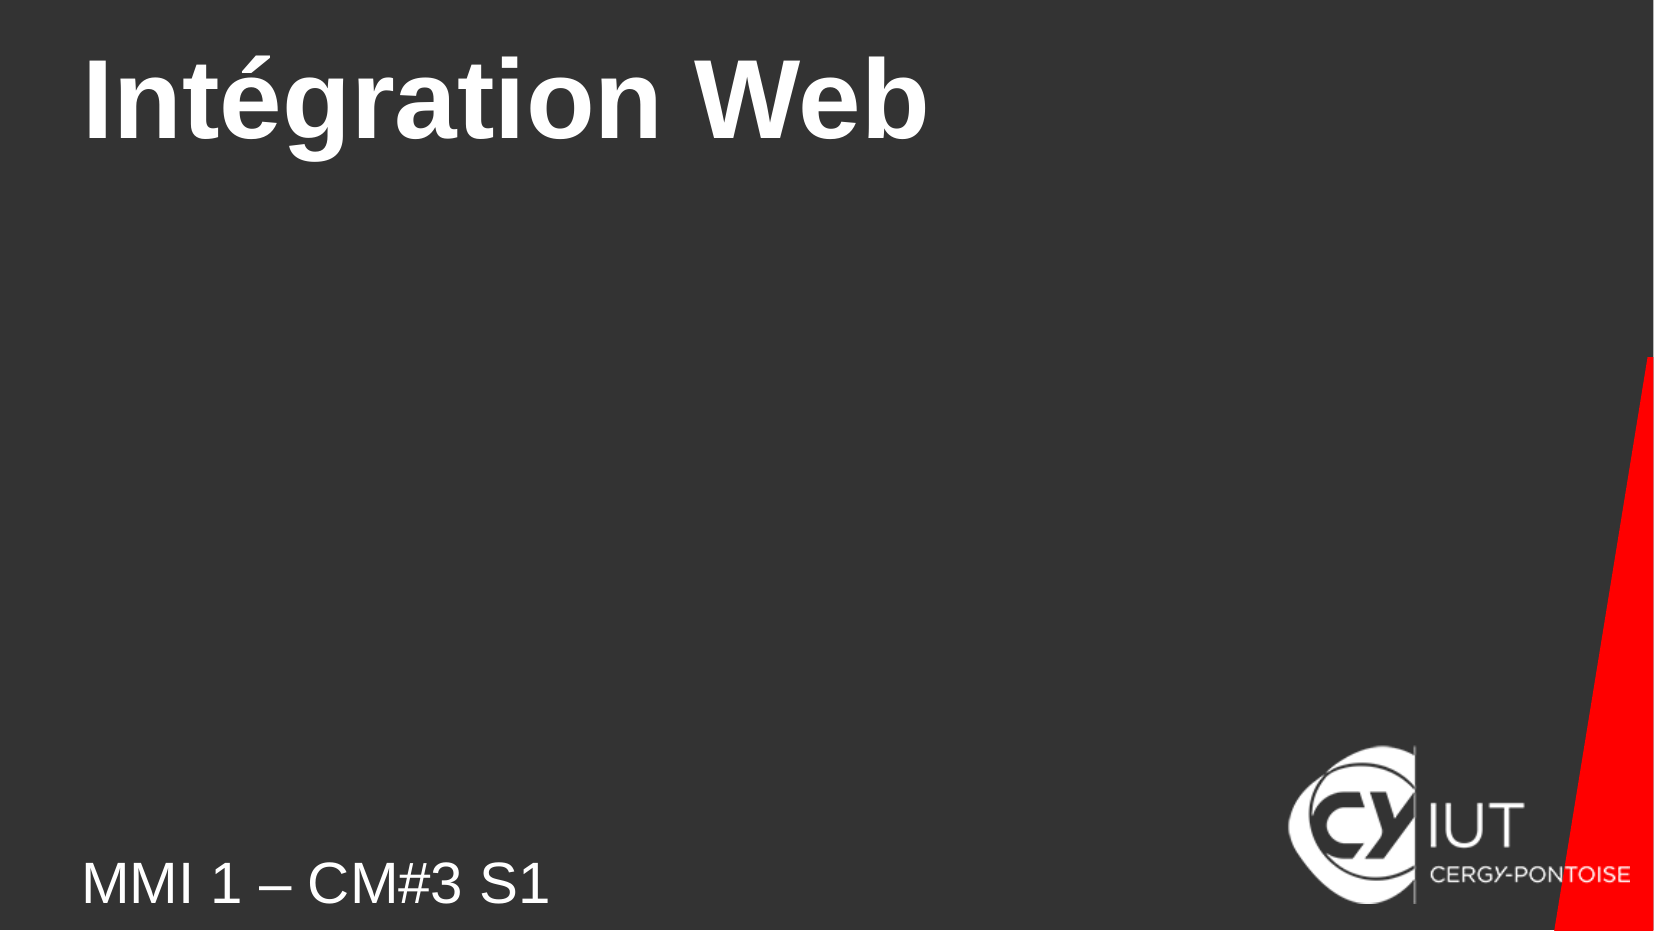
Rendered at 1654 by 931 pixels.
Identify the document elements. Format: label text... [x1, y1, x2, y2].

picture [1284, 744, 1630, 904]
title MMI 1 – CM#3 S1 [81, 805, 1205, 931]
text_box [1554, 356, 1654, 931]
title Intégration Web [82, 36, 1571, 226]
